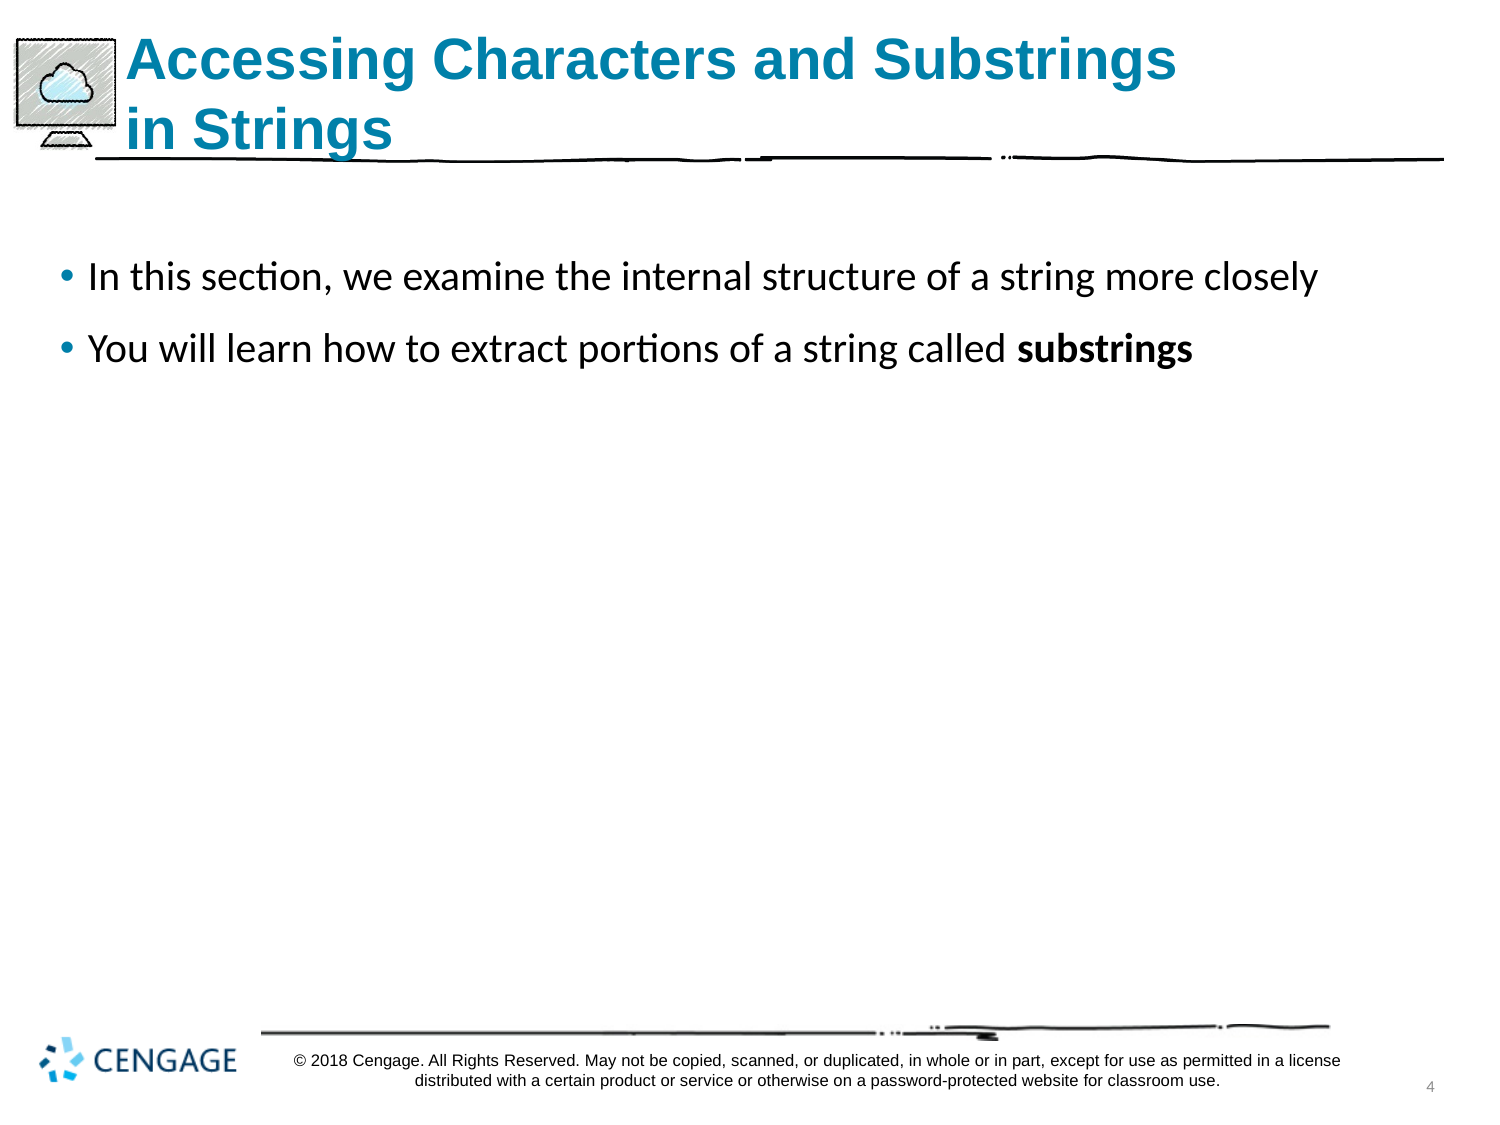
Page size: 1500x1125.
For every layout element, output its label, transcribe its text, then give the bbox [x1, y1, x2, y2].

list In this section, we examine the internal structure of a string more closely You will learn how to extract portions of a string called substrings [59, 252, 1441, 374]
picture [345, 155, 1444, 163]
picture [13, 36, 117, 151]
picture [19, 1023, 249, 1095]
title Accessing Characters and Substrings in Strings [125, 20, 1200, 162]
picture [261, 1024, 1331, 1041]
footer © 2018 Cengage. All Rights Reserved. May not be copied, scanned, or duplicated, in whole or in part, except for use as permitted in a license distributed with a certain product or service or otherwise on a password-protected website for classroom use. [262, 1050, 1375, 1091]
